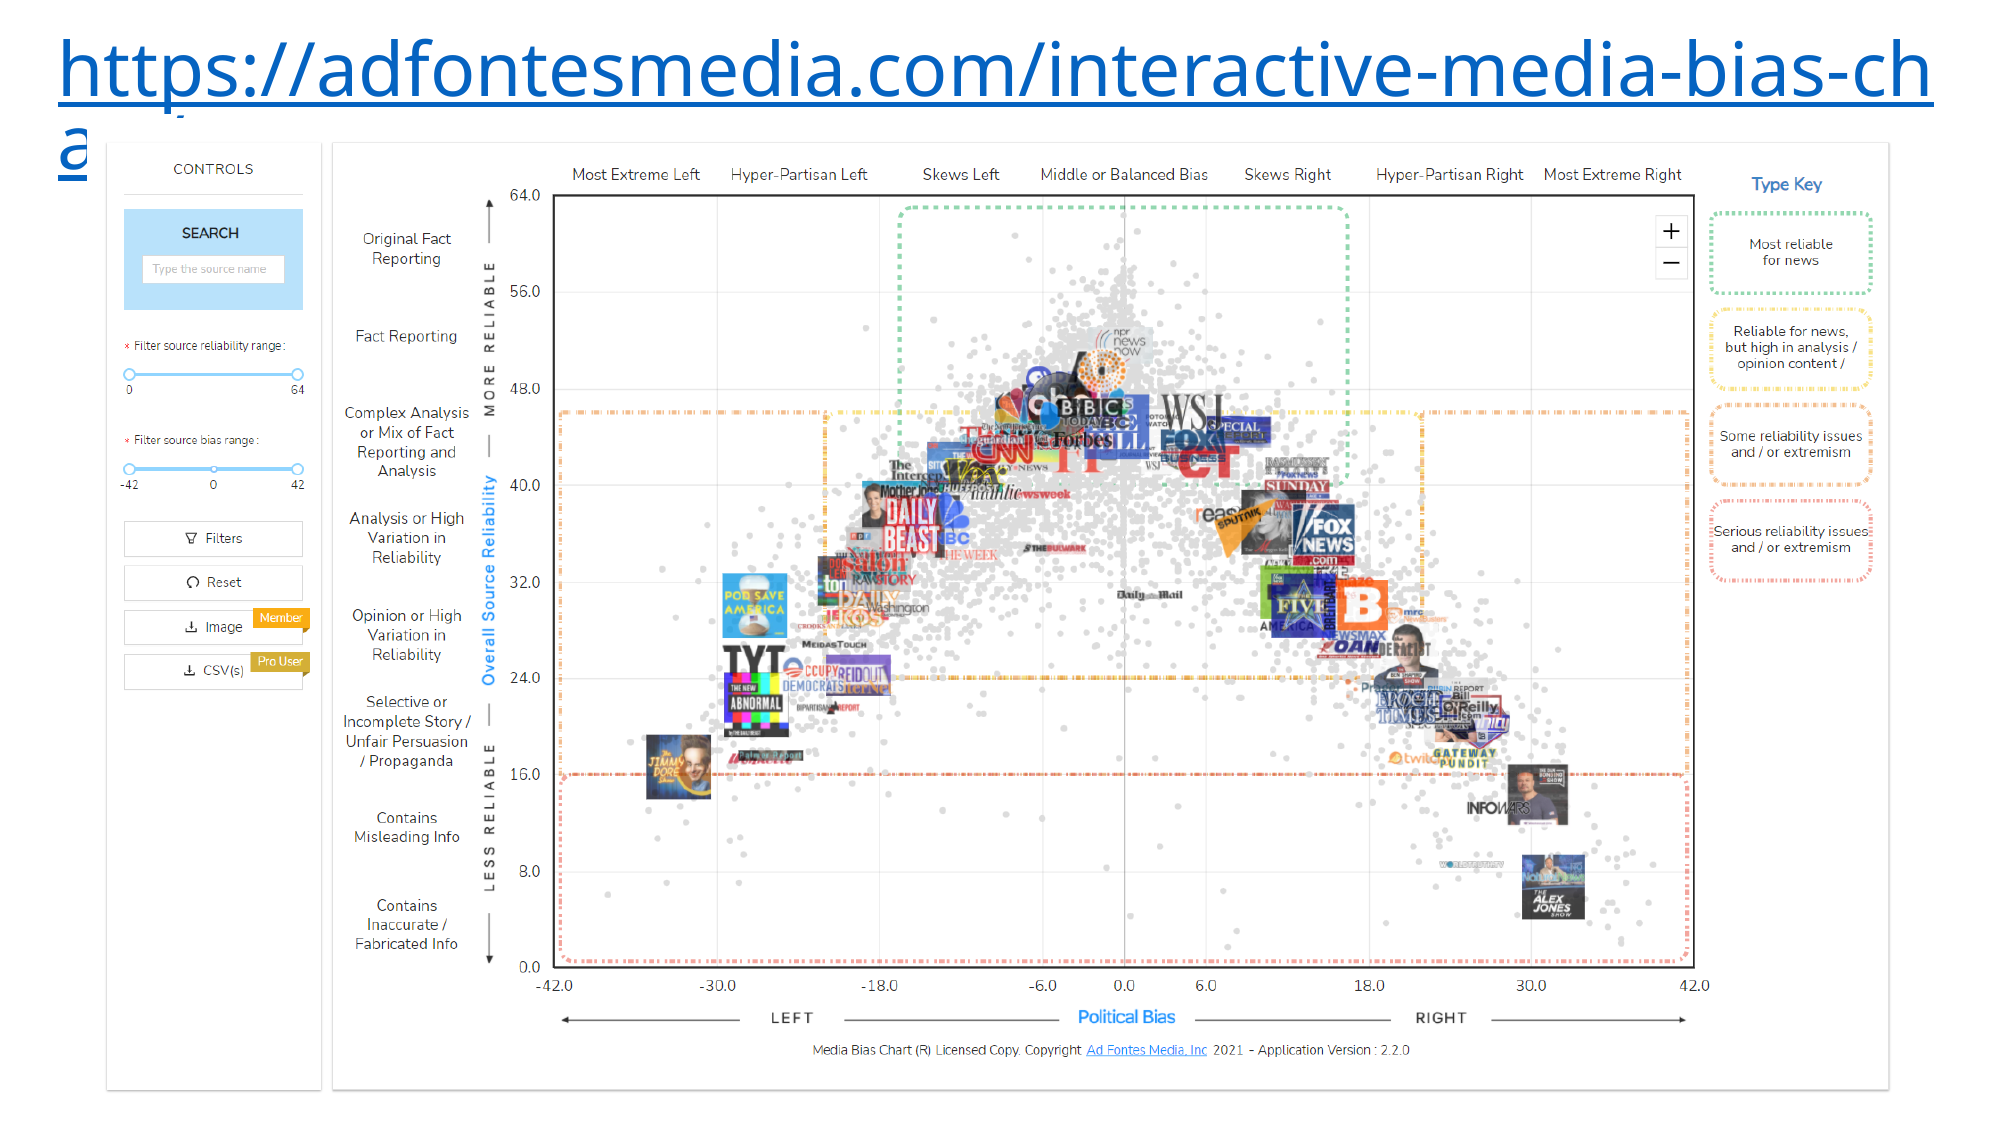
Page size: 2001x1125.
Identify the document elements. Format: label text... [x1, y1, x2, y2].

picture [87, 118, 1918, 1113]
title https://adfontesmedia.com/interactive-media-bias-chart/ [42, 12, 1976, 125]
